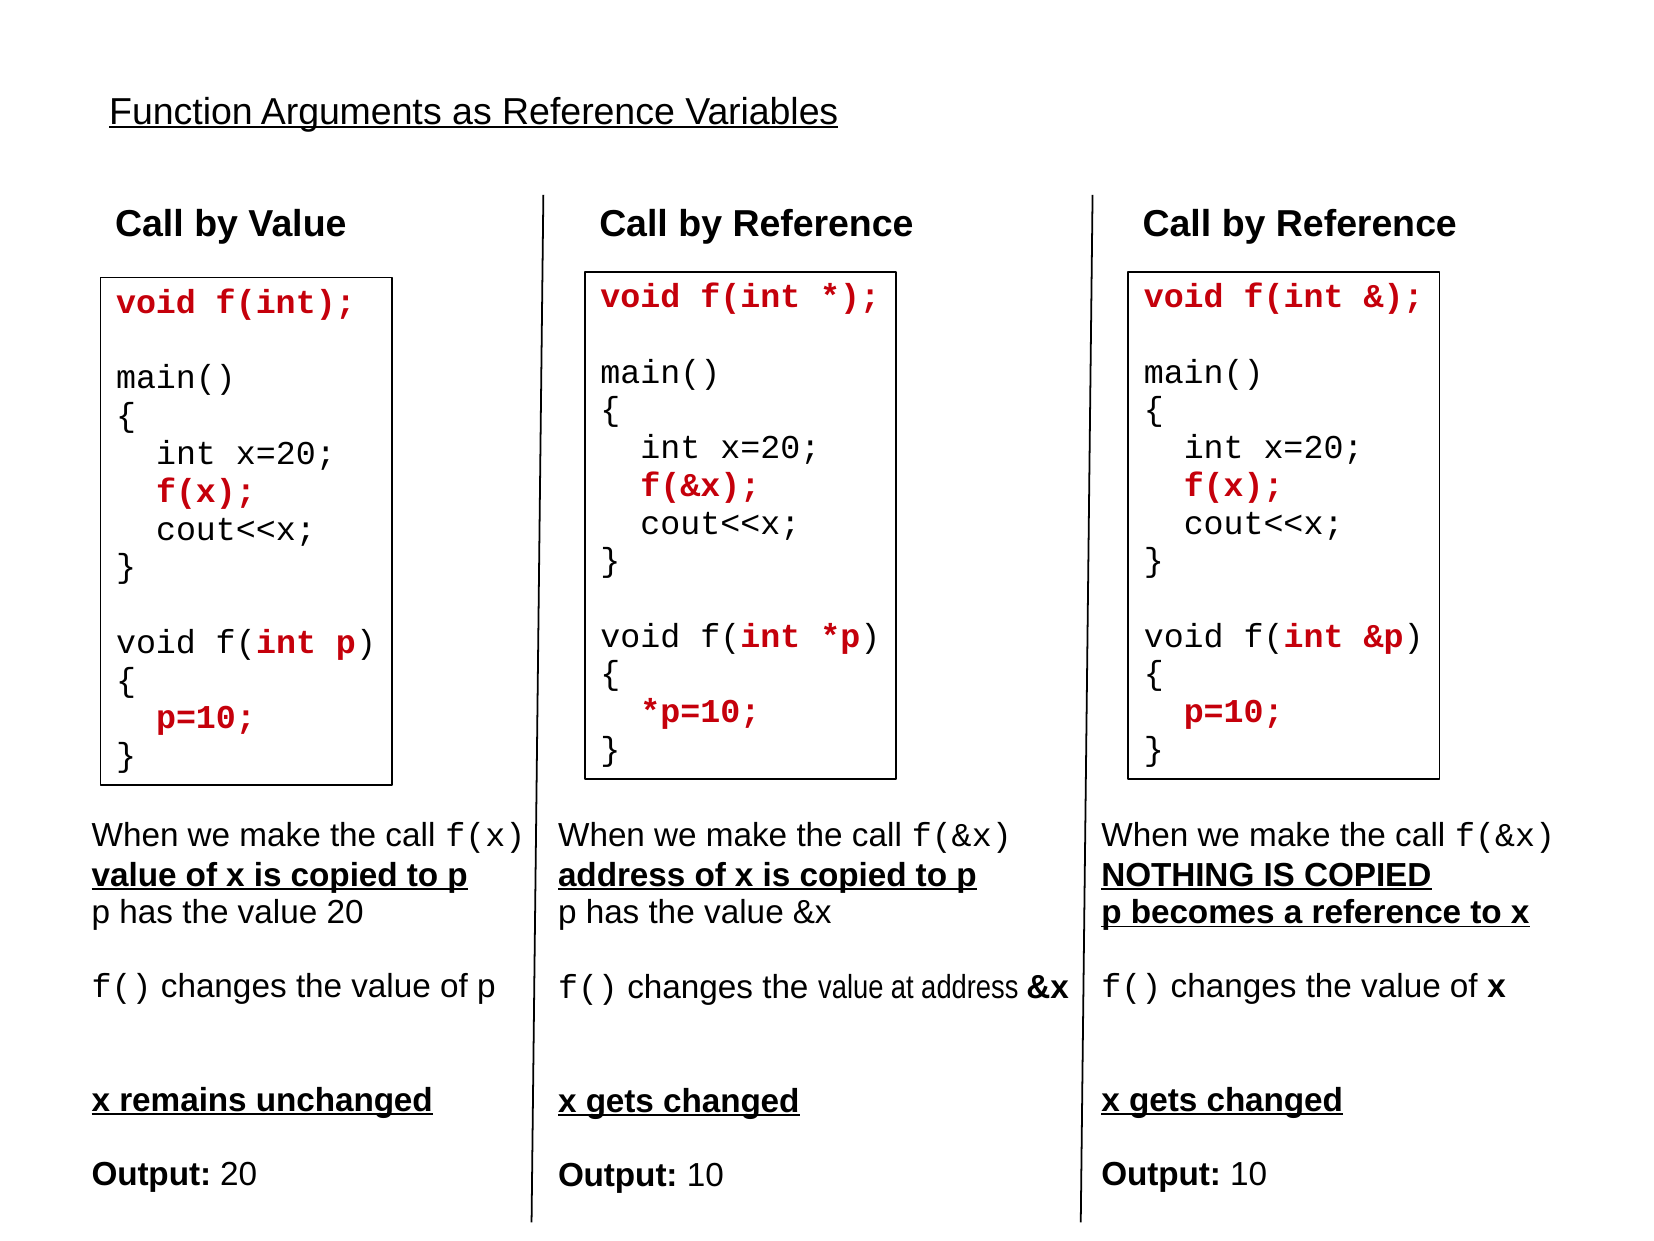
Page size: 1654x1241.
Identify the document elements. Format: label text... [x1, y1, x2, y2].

text_box When we make the call f(&x) address of x is copied to p p has the value &x f() changes the value at address &x x gets changed Output: 10 [543, 809, 1084, 1206]
text_box Function Arguments as Reference Variables [94, 82, 854, 140]
text_box Call by Value [100, 194, 362, 252]
text_box Call by Reference [1128, 194, 1472, 252]
text_box When we make the call f(x) value of x is copied to p p has the value 20 f() changes the value of p x remains unchanged Output: 20 [533, 809, 541, 1205]
text_box When we make the call f(x) value of x is copied to p p has the value 20 f() changes the value of p x remains unchanged Output: 20 [76, 809, 535, 1205]
text_box void f(int *); main() { int x=20; f(&x); cout<<x; } void f(int *p) { *p=10; } [584, 271, 897, 779]
text_box void f(int &); main() { int x=20; f(x); cout<<x; } void f(int &p) { p=10; } [1128, 271, 1440, 779]
text_box When we make the call f(&x) NOTHING IS COPIED p becomes a reference to x f() changes the value of x x gets changed Output: 10 [1086, 809, 1571, 1205]
text_box Call by Reference [584, 194, 929, 252]
text_box void f(int); main() { int x=20; f(x); cout<<x; } void f(int p) { p=10; } [100, 277, 392, 785]
